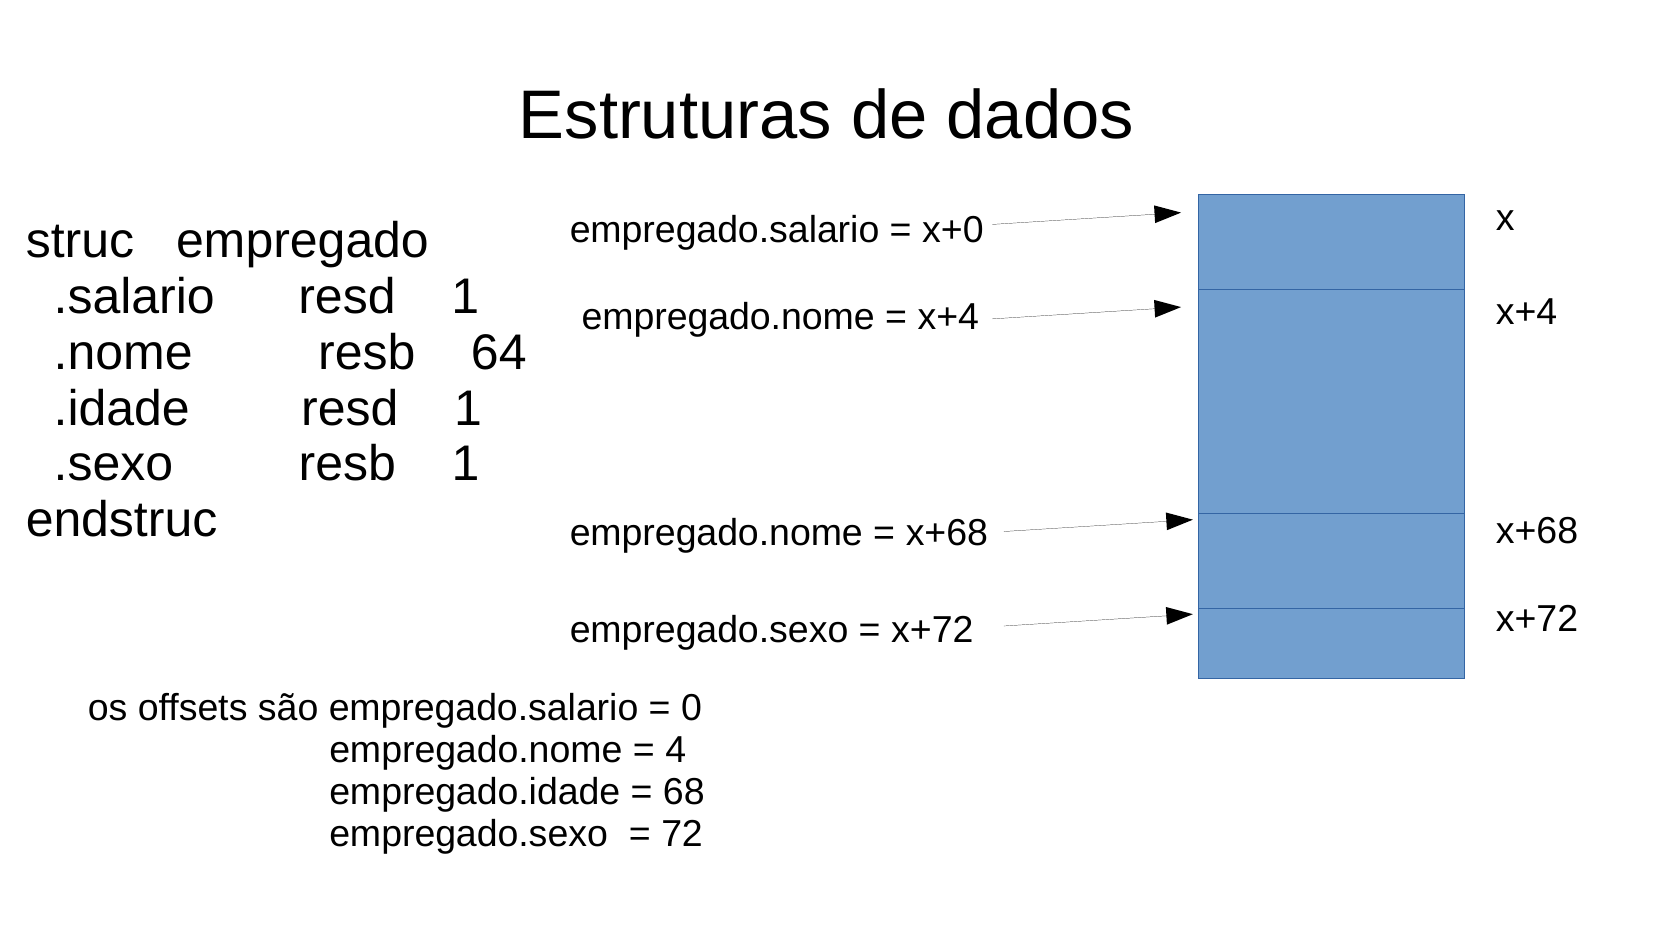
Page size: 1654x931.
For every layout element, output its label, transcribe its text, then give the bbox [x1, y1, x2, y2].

text_box os offsets são empregado.salario = 0 empregado.nome = 4 empregado.idade = 68 empregado.sexo = 72 [62, 679, 839, 898]
text_box empregado.nome = x+68 [555, 504, 1016, 601]
title Estruturas de dados [82, 37, 1571, 193]
text_box [1198, 194, 1465, 668]
text_box empregado.nome = x+4 [566, 288, 1087, 387]
text_box struc empregado .salario resd 1 .nome resb 64 .idade resd 1 .sexo resb 1 endstruc [11, 212, 603, 603]
text_box empregado.salario = x+0 [555, 200, 1040, 300]
text_box empregado.sexo = x+72 [555, 601, 1087, 701]
text_box x+4 [1470, 283, 1595, 343]
text_box x+72 [1470, 590, 1595, 650]
text_box x+68 [1470, 501, 1595, 562]
text_box x [1470, 188, 1565, 249]
